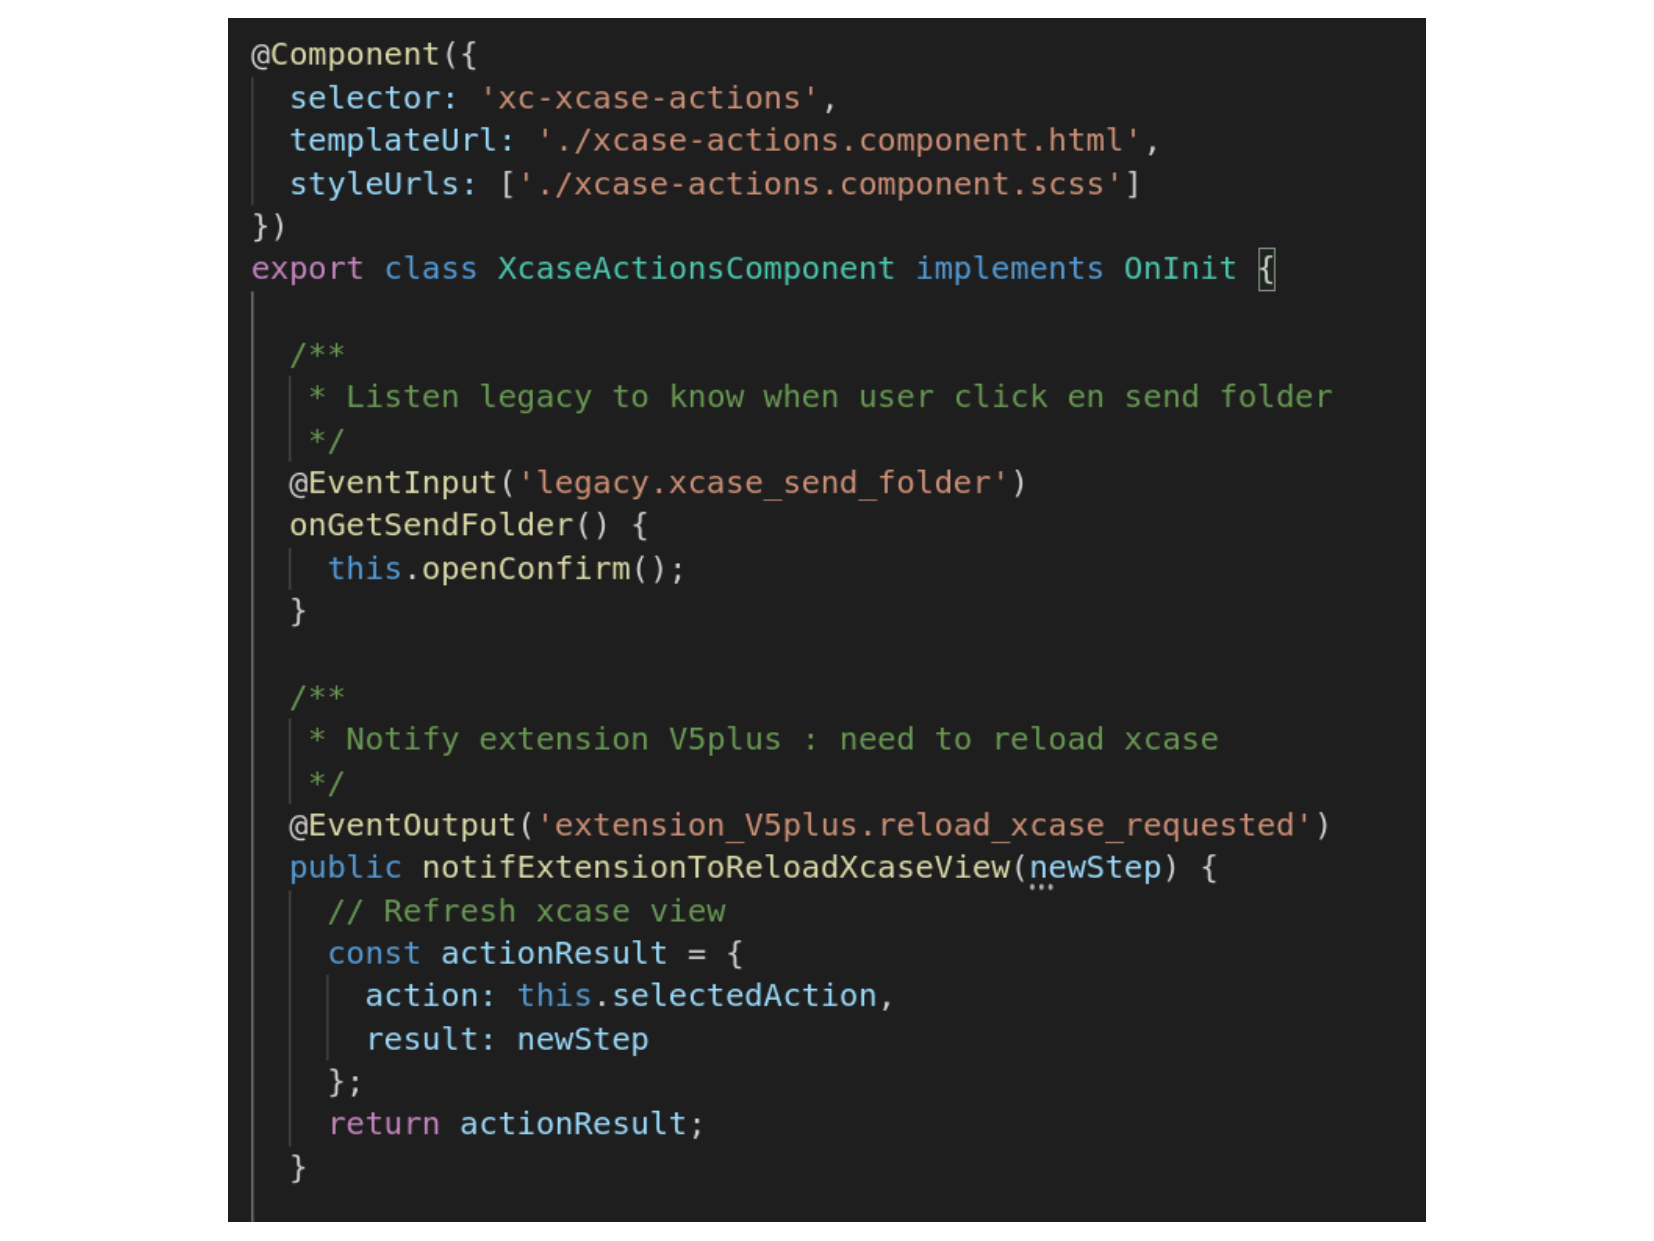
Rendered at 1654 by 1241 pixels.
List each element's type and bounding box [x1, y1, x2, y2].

picture [228, 18, 1426, 1222]
